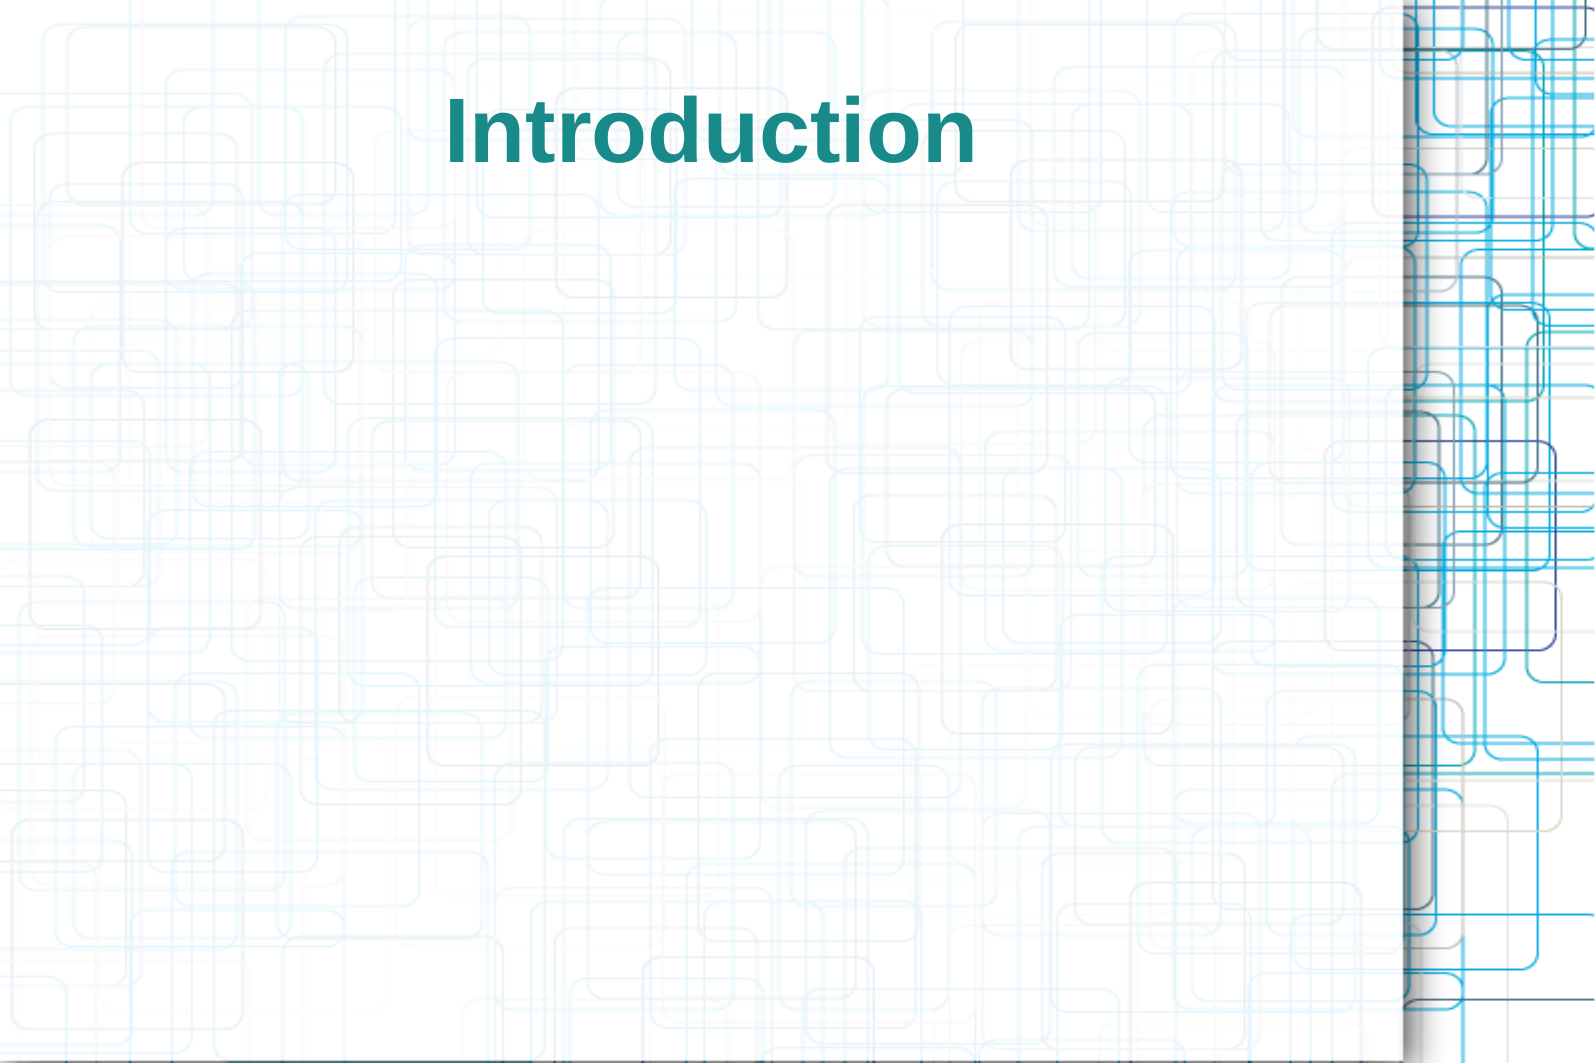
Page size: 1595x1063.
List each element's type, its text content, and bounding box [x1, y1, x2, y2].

title Introduction [56, 49, 1367, 213]
picture [0, 0, 1595, 1063]
